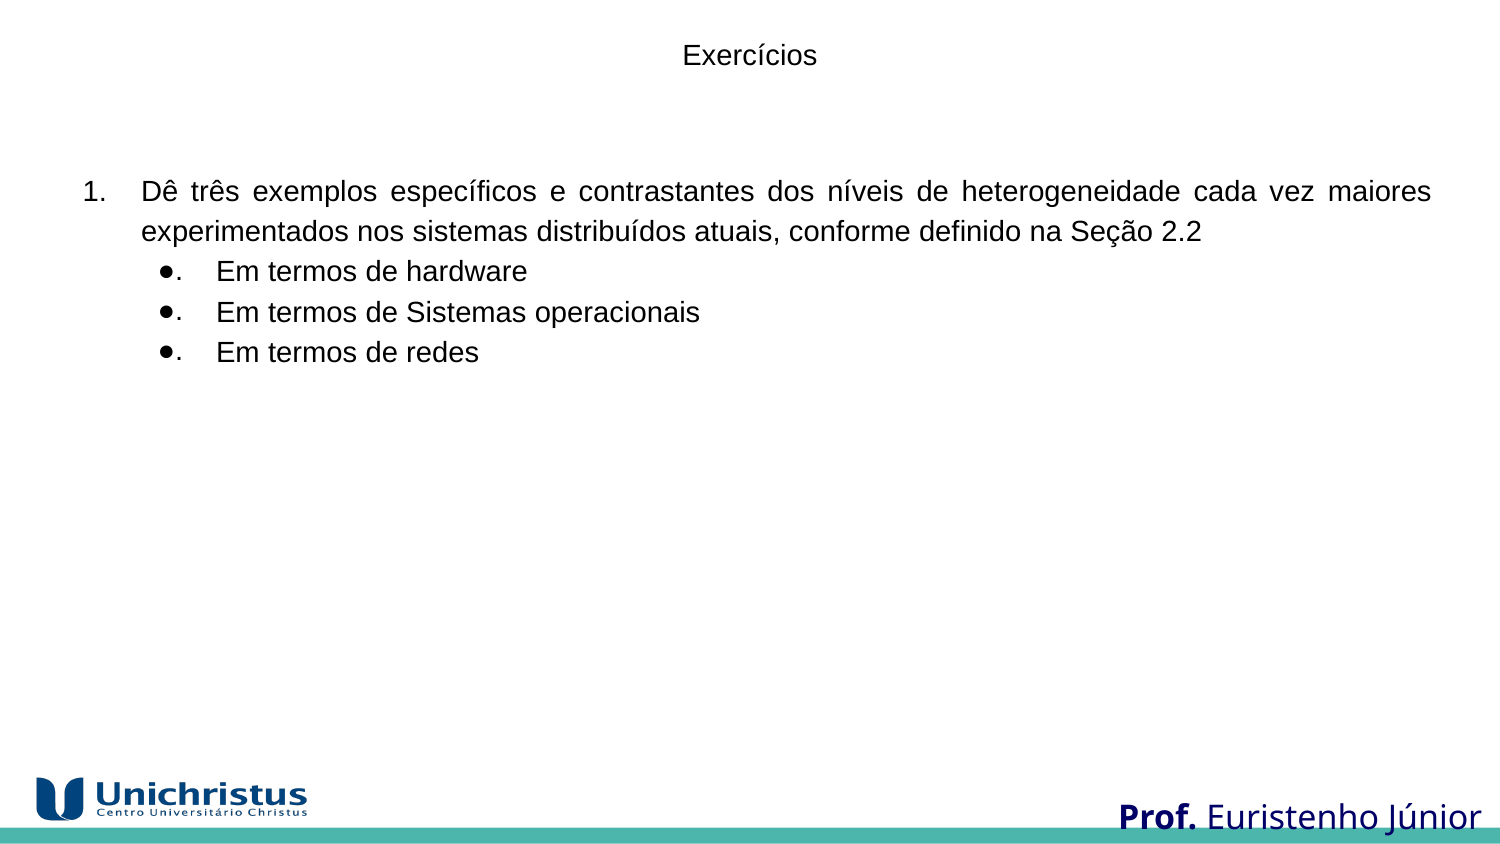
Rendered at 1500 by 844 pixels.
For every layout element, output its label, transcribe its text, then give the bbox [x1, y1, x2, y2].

list Dê três exemplos específicos e contrastantes dos níveis de heterogeneidade cada vez maiores experimentados nos sistemas distribuídos atuais, conforme definido na Seção 2.2 Em termos de hardware Em termos de Sistemas operacionais Em termos de redes [51, 152, 1449, 750]
title Exercícios [51, 20, 1449, 137]
picture [32, 775, 311, 822]
